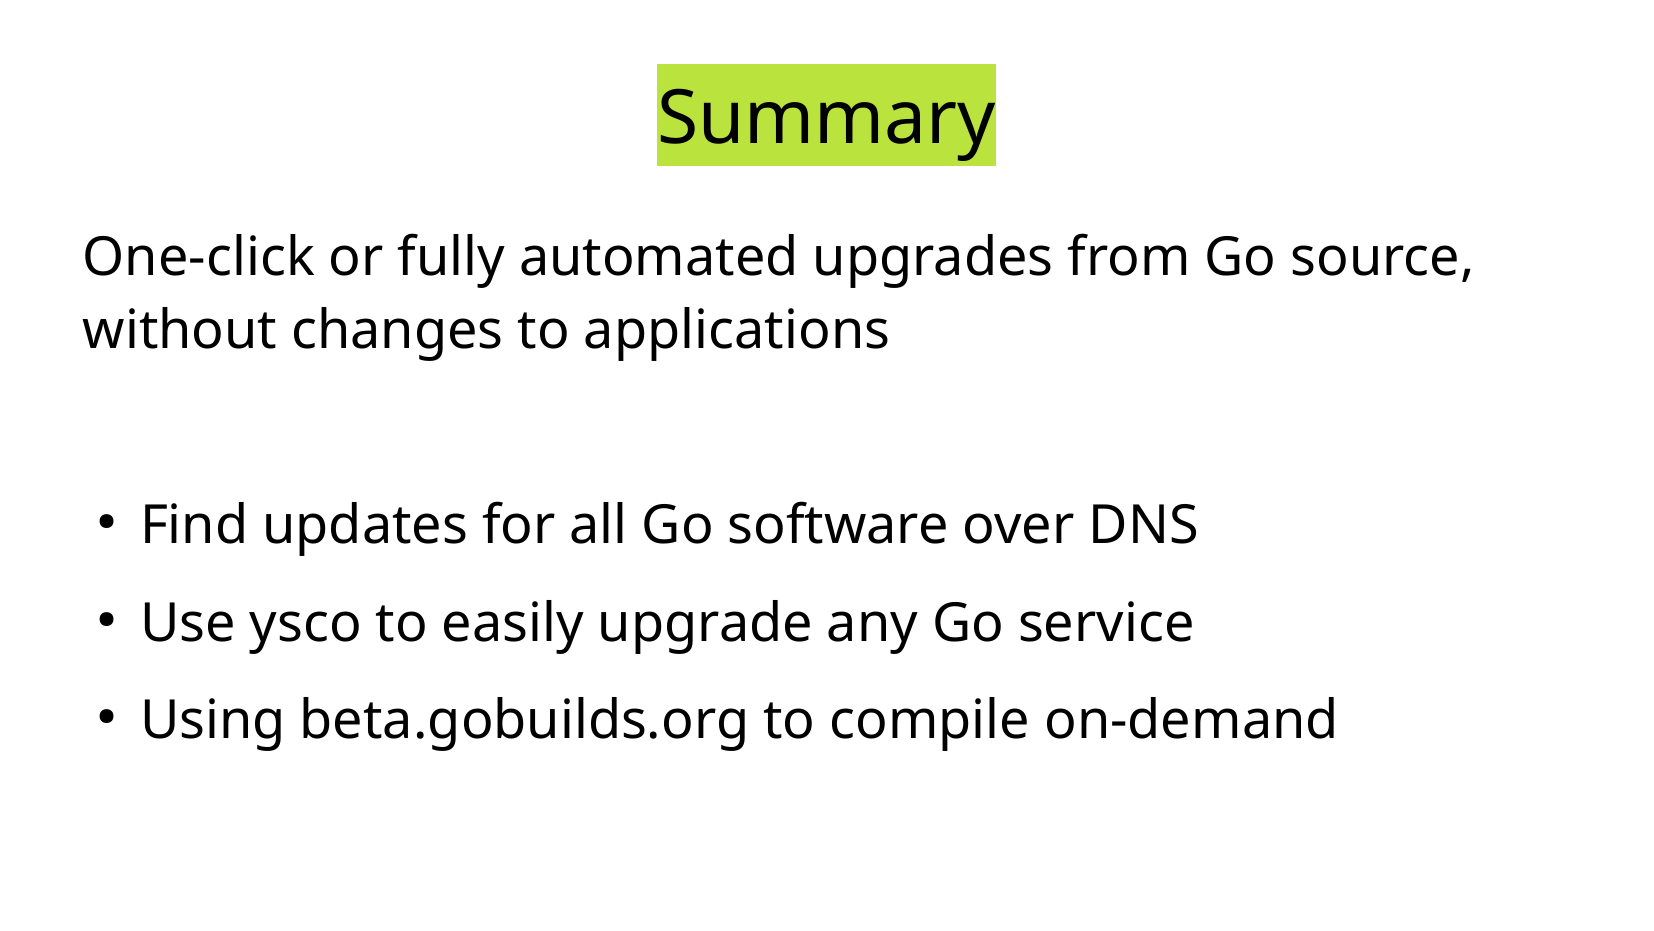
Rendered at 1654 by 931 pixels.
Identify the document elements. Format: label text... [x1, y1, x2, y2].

list One-click or fully automated upgrades from Go source, without changes to applications Find updates for all Go software over DNS Use ysco to easily upgrade any Go service Using beta.gobuilds.org to compile on-demand [82, 217, 1571, 758]
title Summary [82, 37, 1571, 193]
